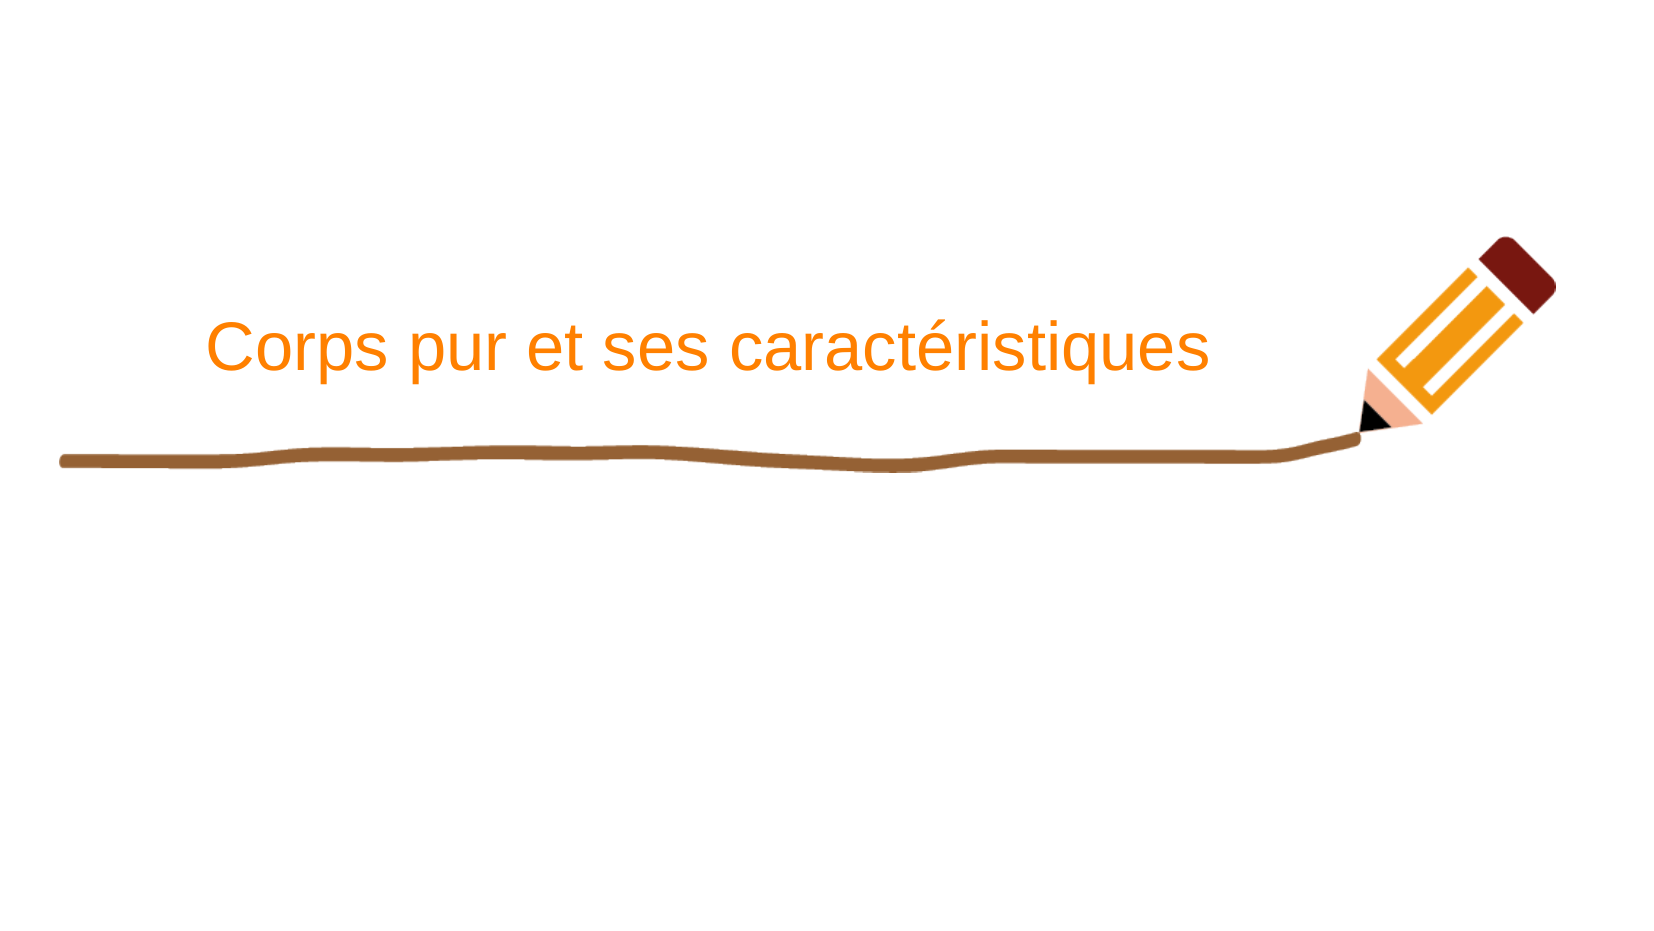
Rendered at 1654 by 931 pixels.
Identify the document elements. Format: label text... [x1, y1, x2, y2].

title Corps pur et ses caractéristiques [88, 265, 1329, 429]
picture [59, 236, 1556, 473]
